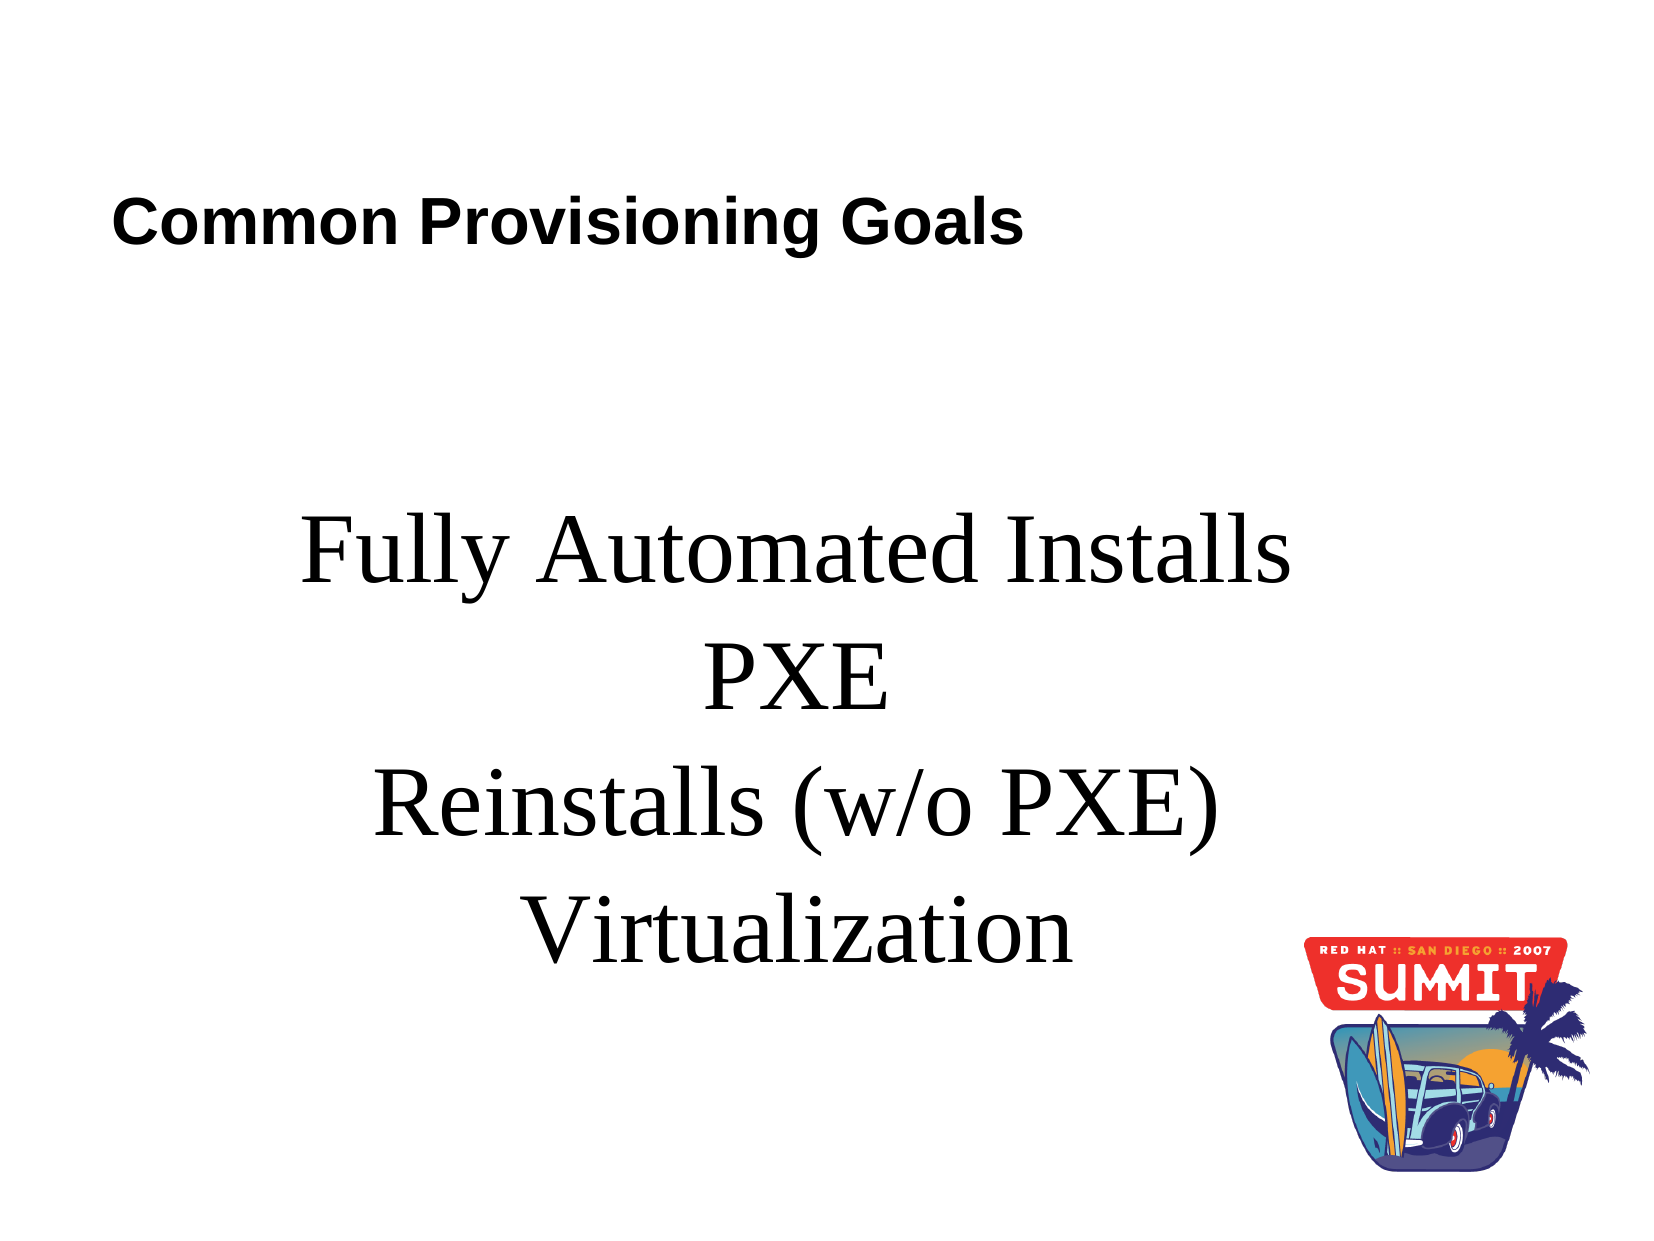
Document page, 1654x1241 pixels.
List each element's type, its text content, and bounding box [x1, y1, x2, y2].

subtitle Fully Automated Installs PXE Reinstalls (w/o PXE) Virtualization [94, 304, 1500, 1174]
picture [1500, 937, 1590, 1172]
title Common Provisioning Goals [111, 165, 1518, 277]
